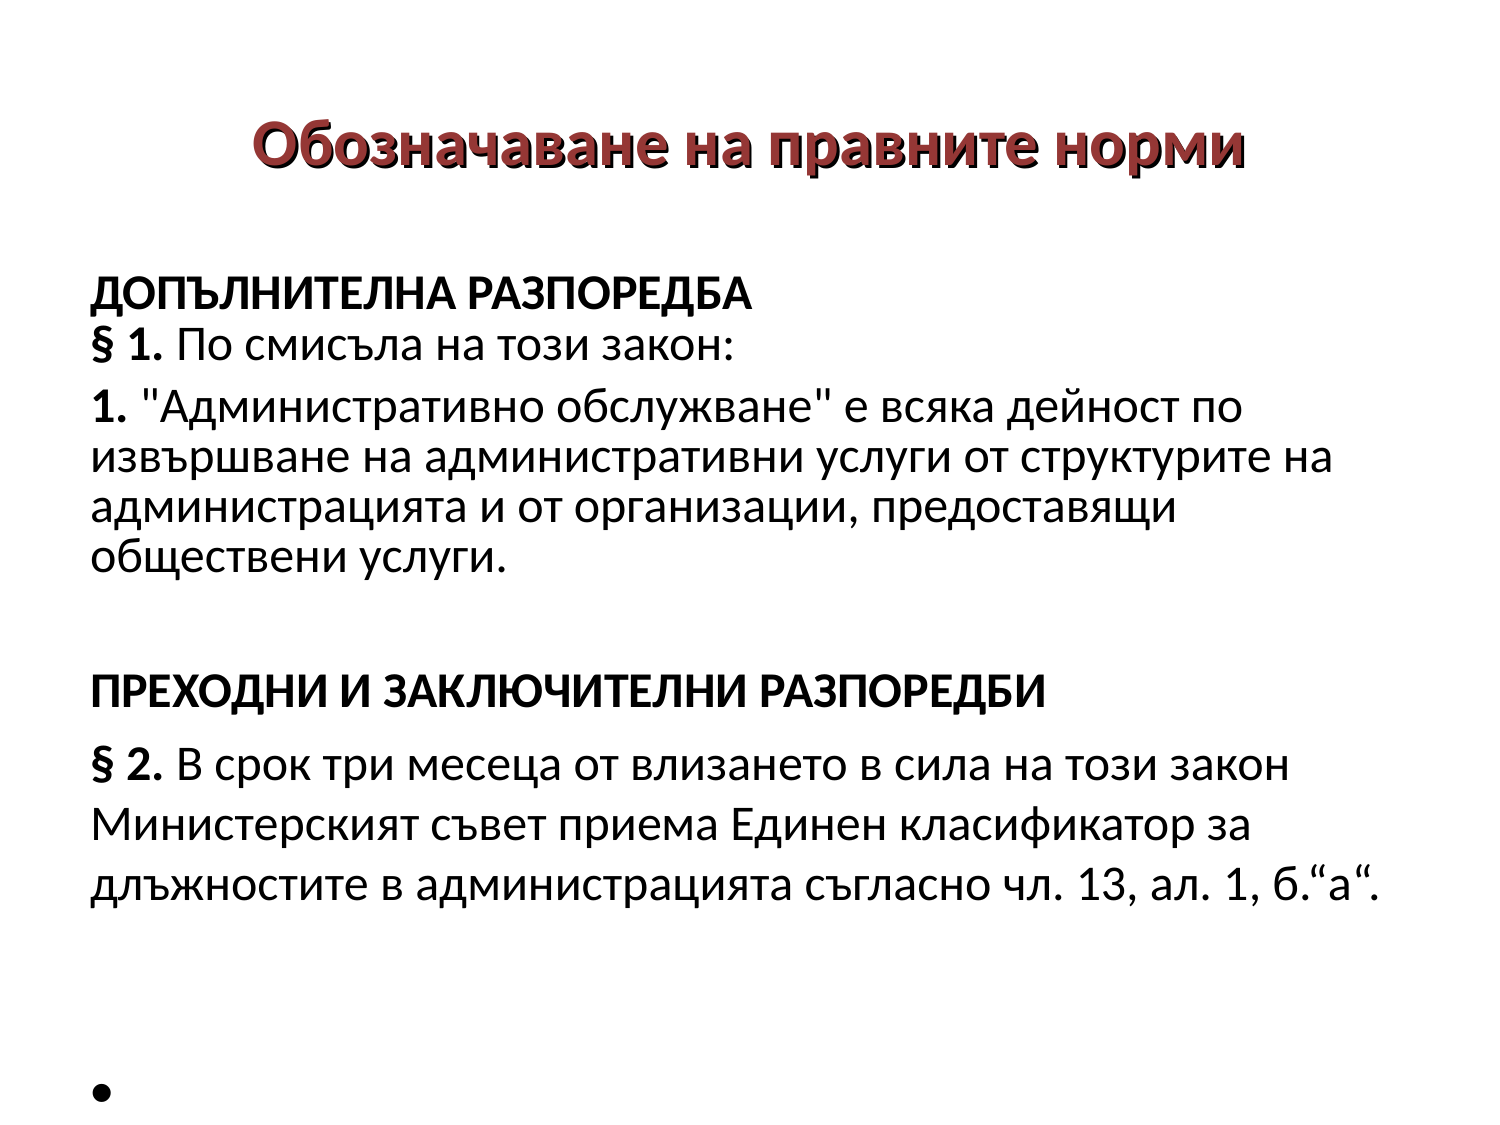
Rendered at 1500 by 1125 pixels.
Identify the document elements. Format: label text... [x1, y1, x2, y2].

title Обозначаване на правните норми [75, 45, 1426, 233]
list ДОПЪЛНИТЕЛНА РАЗПОРЕДБА § 1. По смисъла на този закон: 1. "Административно обслужване" е всяка дейност по извършване на административни услуги от структурите на администрацията и от организации, предоставящи обществени услуги. ПРЕХОДНИ И ЗАКЛЮЧИТЕЛНИ РАЗПОРЕДБИ § 2. В срок три месеца от влизането в сила на този закон Министерският съвет приема Единен класификатор за длъжностите в администрацията съгласно чл. 13, ал. 1, б.“а“. [75, 262, 1426, 1005]
